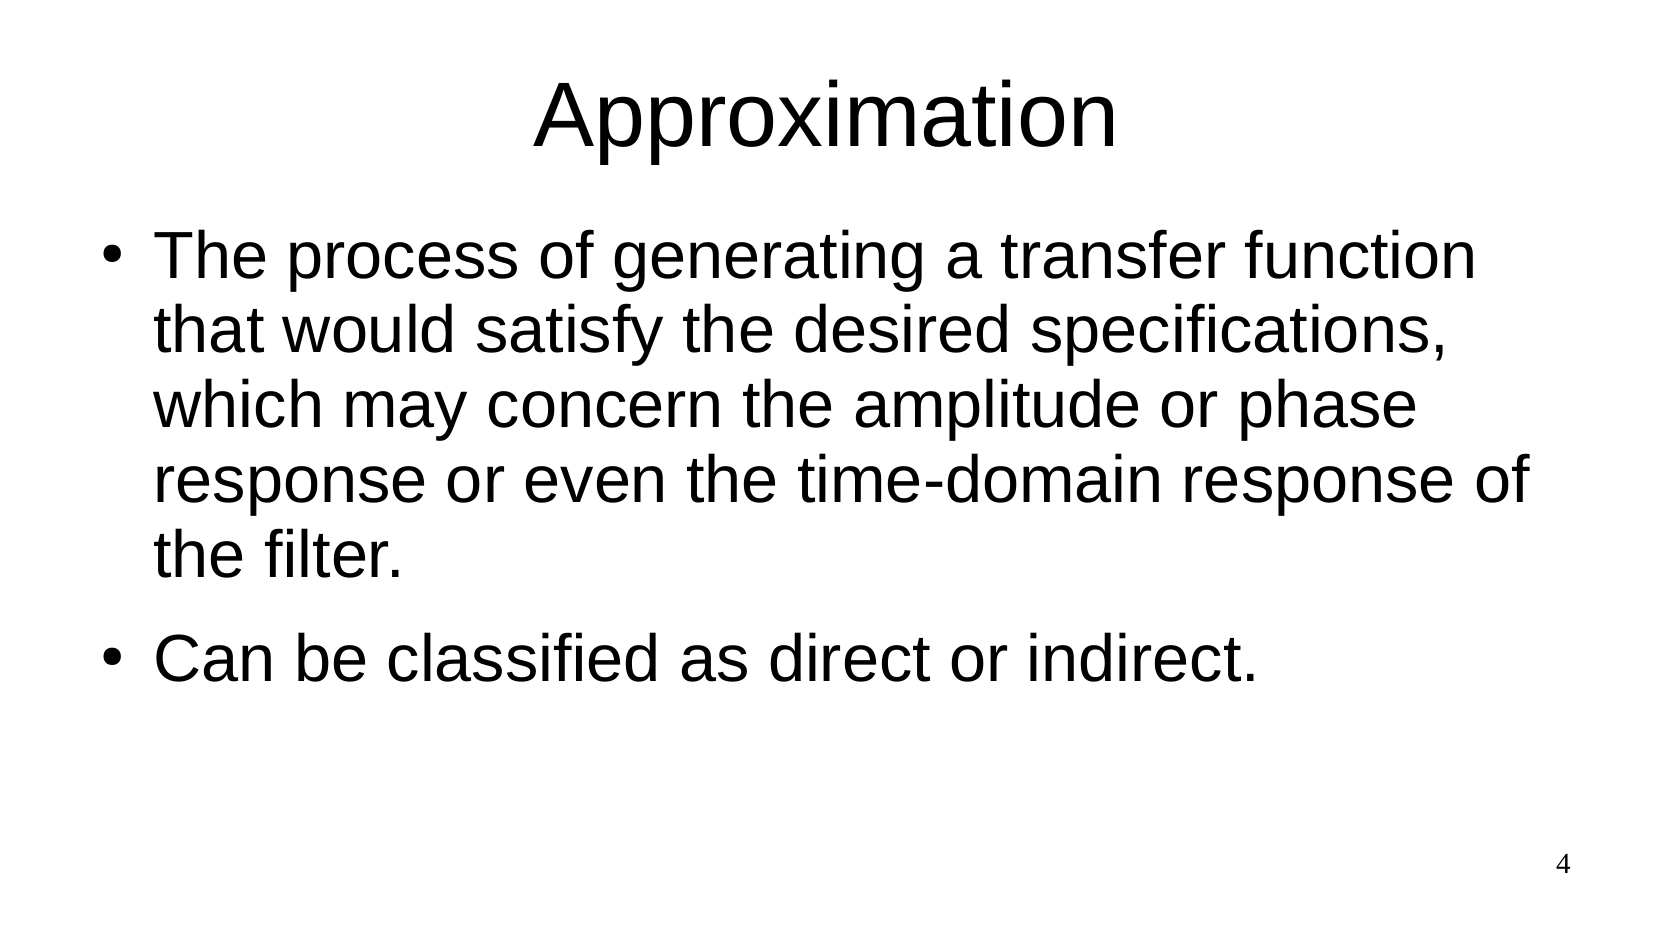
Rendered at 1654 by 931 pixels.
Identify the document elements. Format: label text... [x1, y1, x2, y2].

title Approximation [82, 37, 1571, 193]
list The process of generating a transfer function that would satisfy the desired speciﬁcations, which may concern the amplitude or phase response or even the time-domain response of the ﬁlter. Can be classiﬁed as direct or indirect. [82, 217, 1571, 758]
